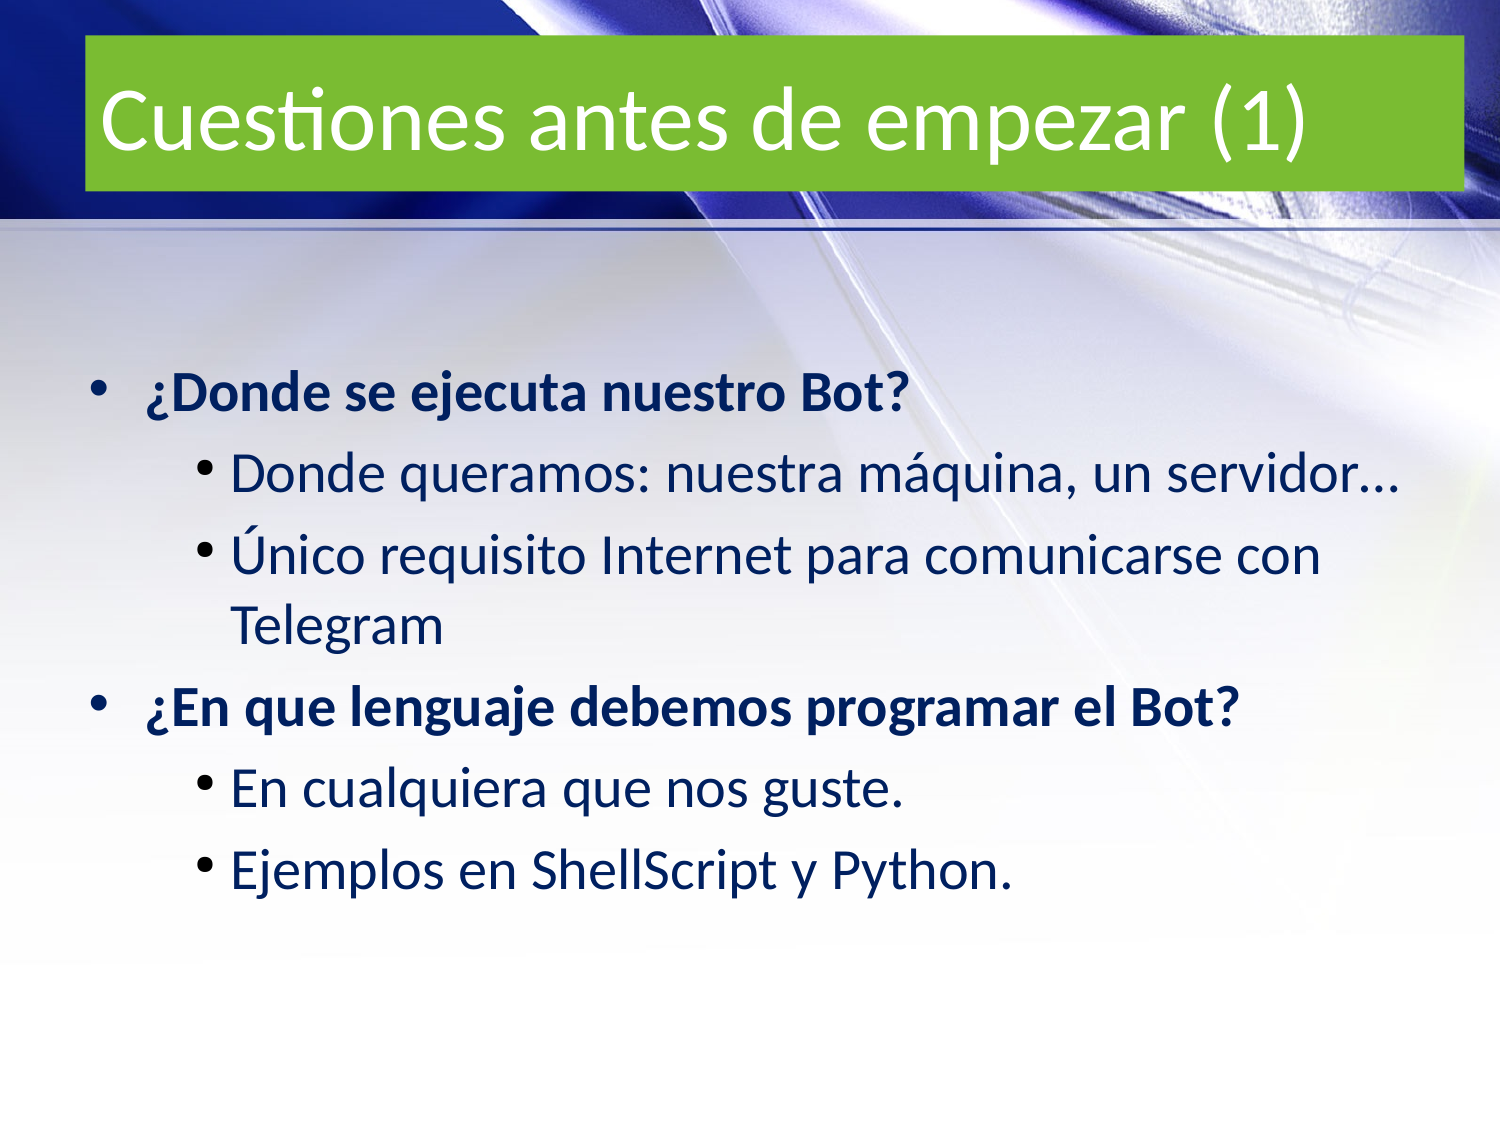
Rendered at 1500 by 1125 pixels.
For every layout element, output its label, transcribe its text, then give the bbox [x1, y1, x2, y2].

text_box ¿Donde se ejecuta nuestro Bot? Donde queramos: nuestra máquina, un servidor… Único requisito Internet para comunicarse con Telegram ¿En que lenguaje debemos programar el Bot? En cualquiera que nos guste. Ejemplos en ShellScript y Python. [73, 345, 1424, 989]
picture [0, 0, 1500, 1125]
text_box Cuestiones antes de empezar (1) [85, 35, 1465, 192]
